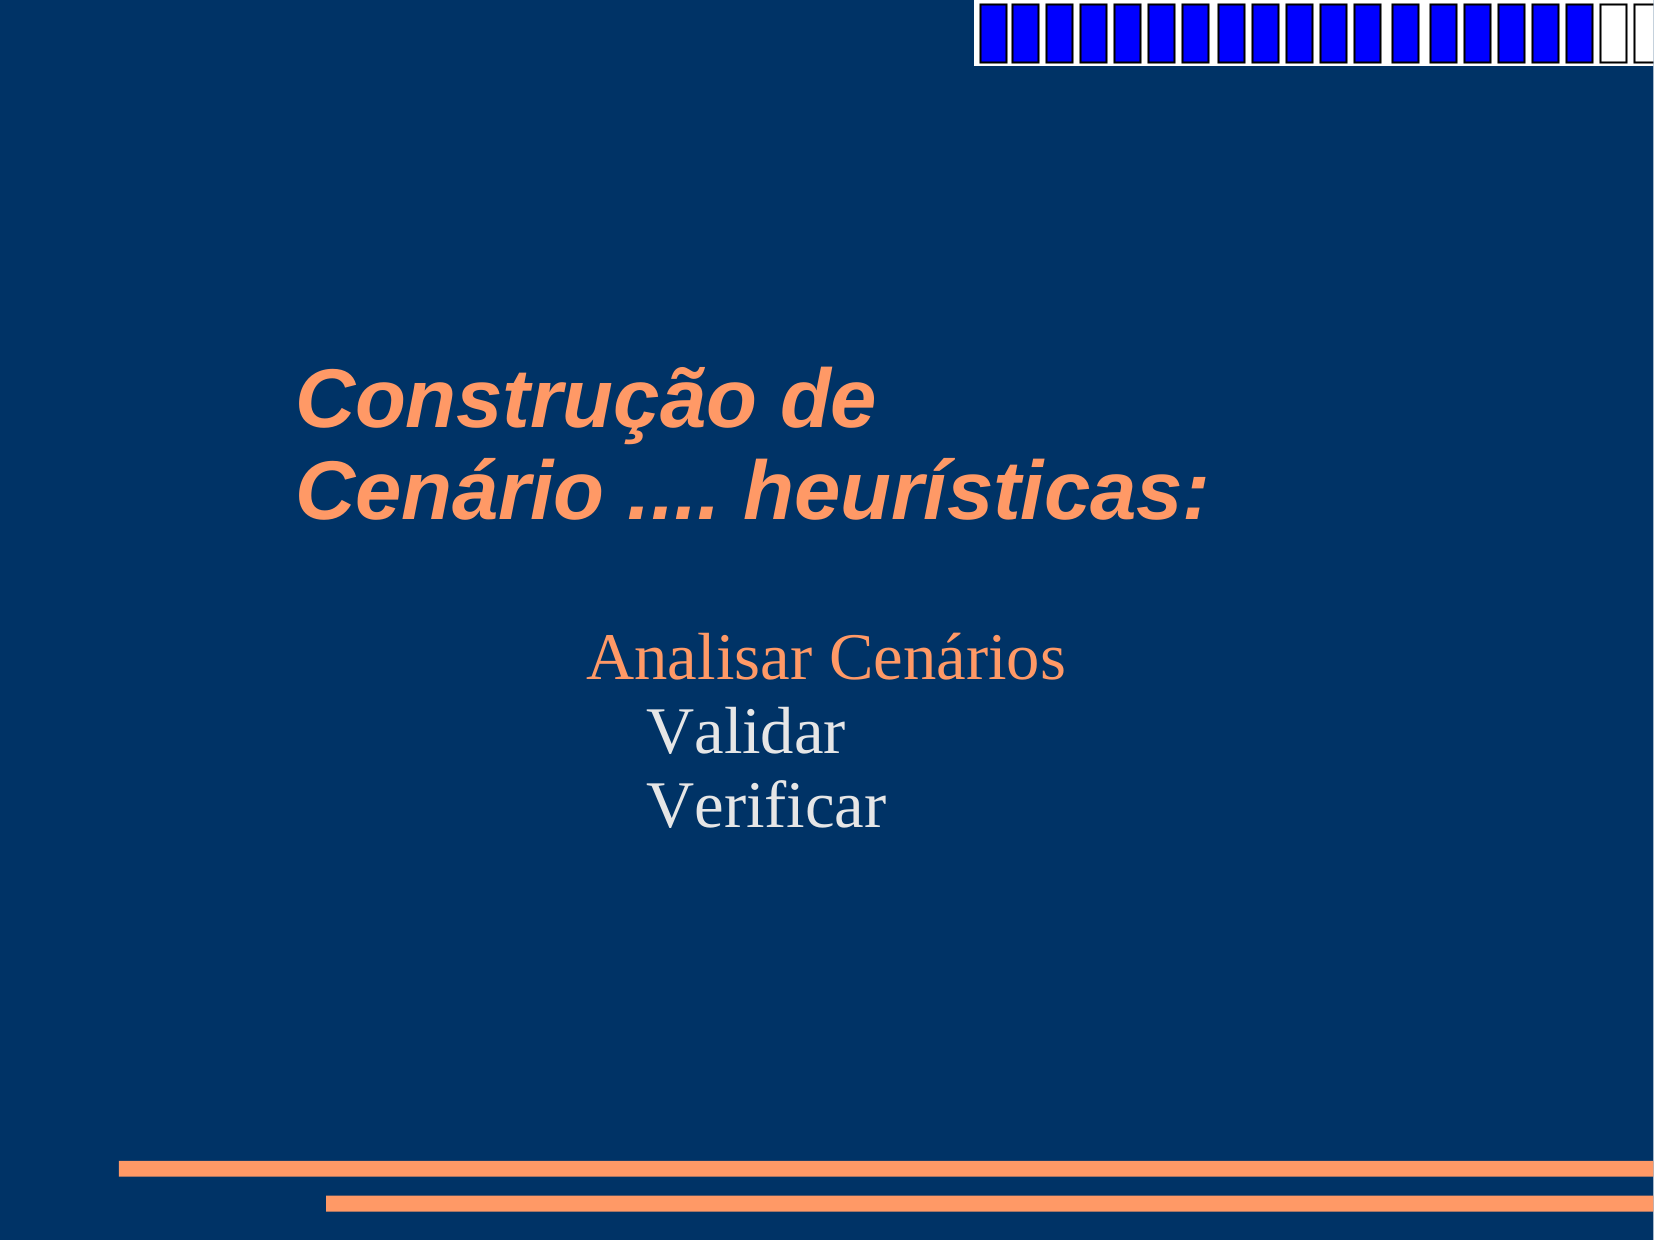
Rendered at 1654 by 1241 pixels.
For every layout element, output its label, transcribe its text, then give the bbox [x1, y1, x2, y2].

text_box Analisar Cenários Validar Verificar [551, 620, 1123, 863]
picture [974, 0, 1654, 67]
title Construção de Cenário .... heurísticas: [295, 330, 1241, 653]
